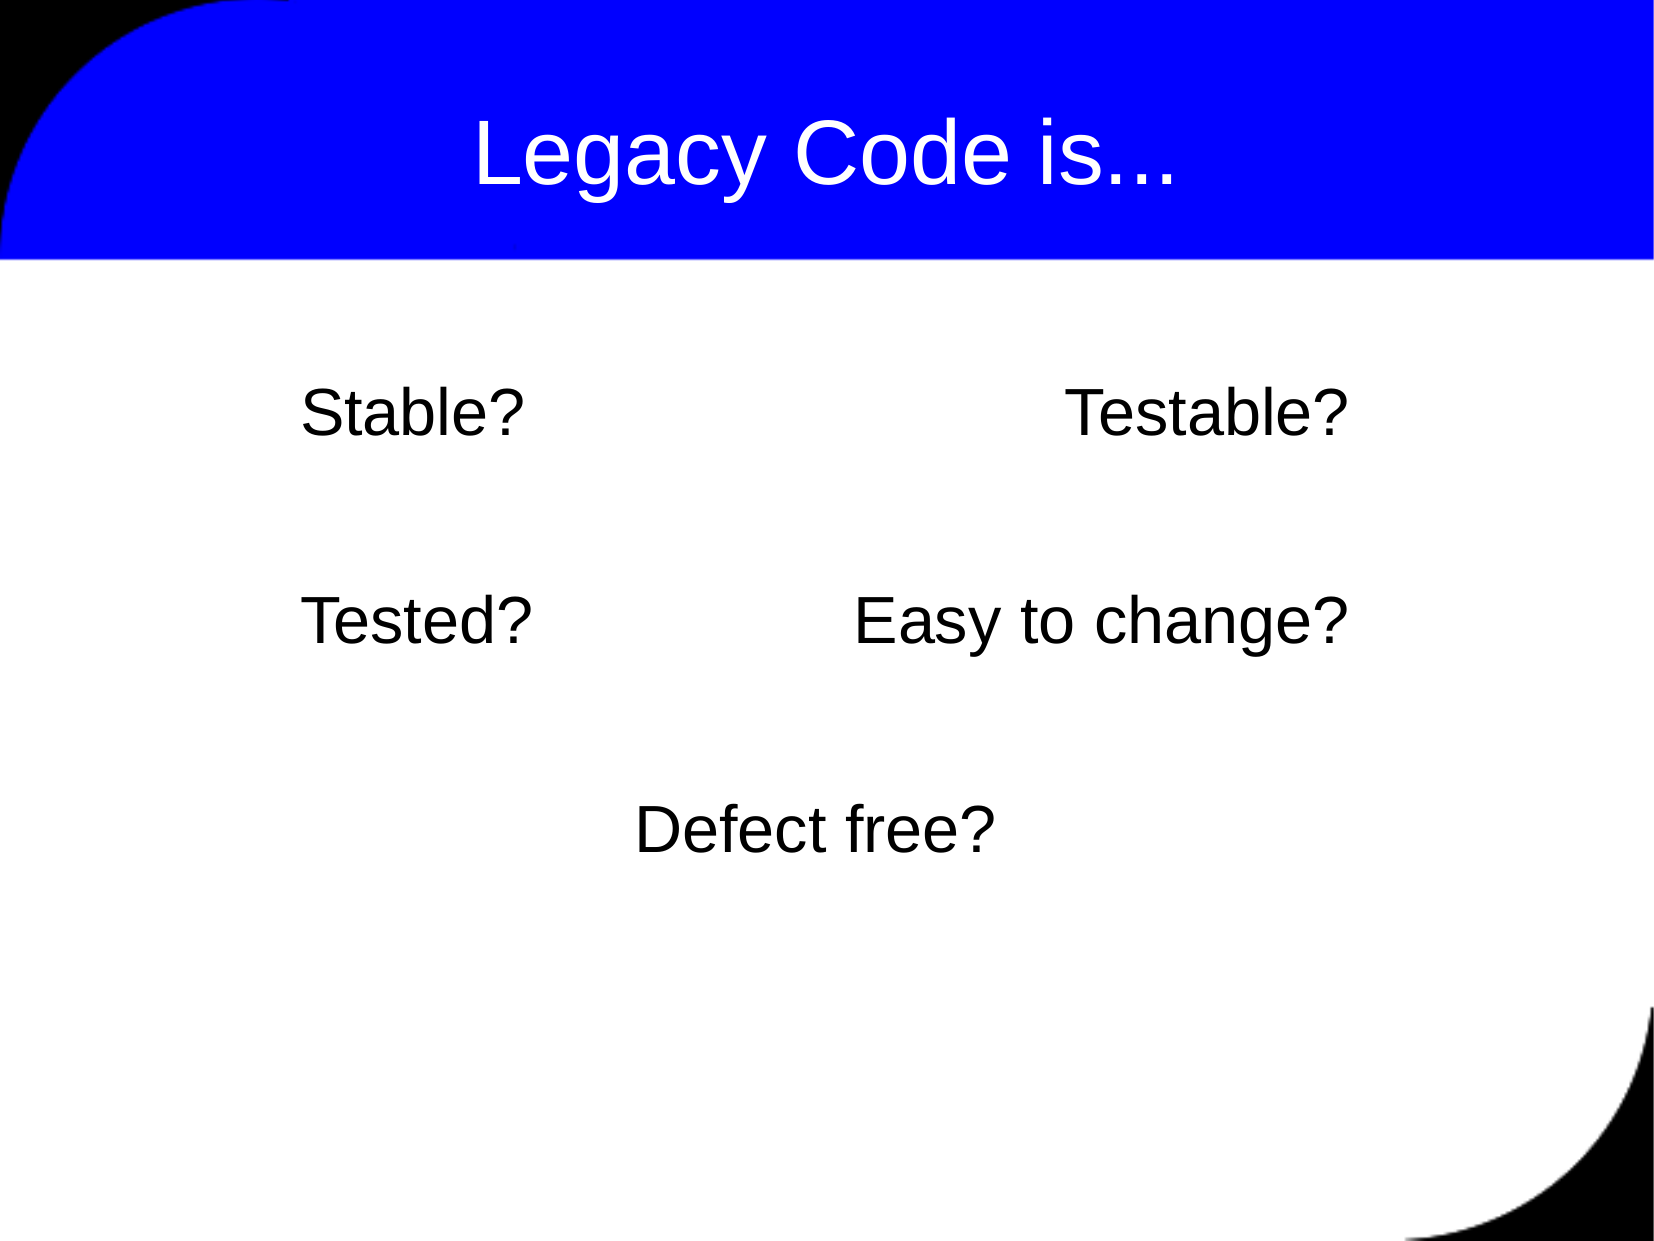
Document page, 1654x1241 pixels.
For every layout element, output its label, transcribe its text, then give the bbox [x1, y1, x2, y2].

picture [0, 0, 1654, 1241]
list Stable? Tested? Defect free? [300, 375, 845, 1024]
list Testable? Easy to change? [845, 375, 1351, 1094]
title Legacy Code is... [82, 49, 1571, 257]
